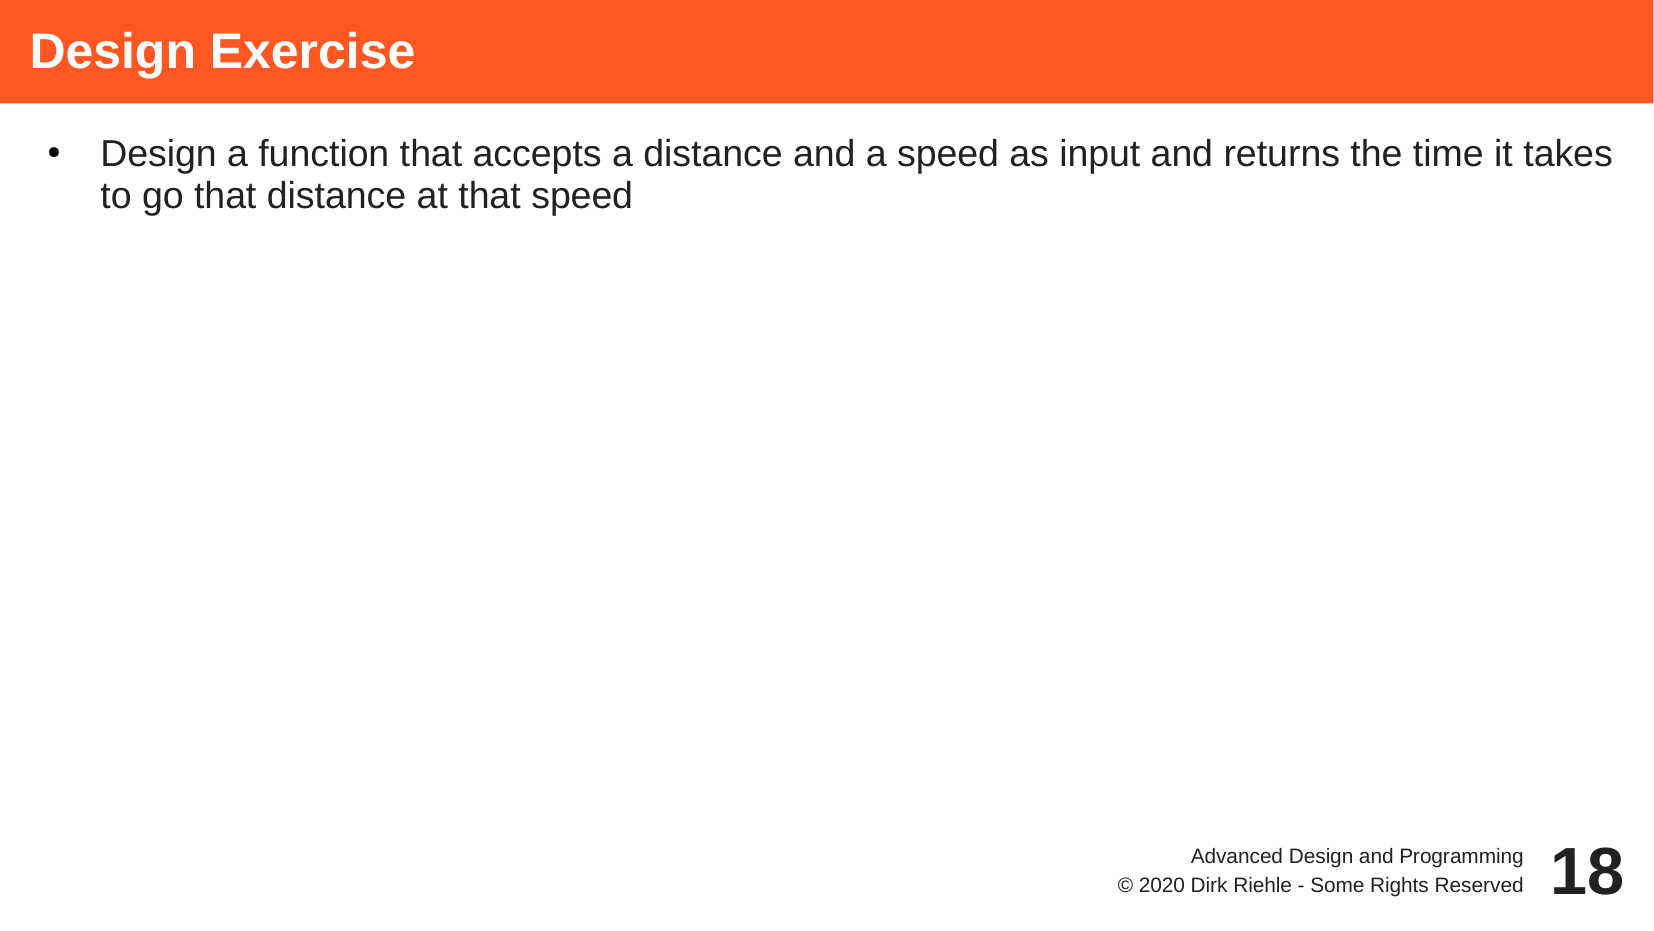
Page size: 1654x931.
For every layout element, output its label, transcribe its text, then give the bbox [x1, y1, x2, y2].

title Design Exercise [0, 0, 1654, 104]
list Design a function that accepts a distance and a speed as input and returns the time it takes to go that distance at that speed [29, 132, 1625, 813]
